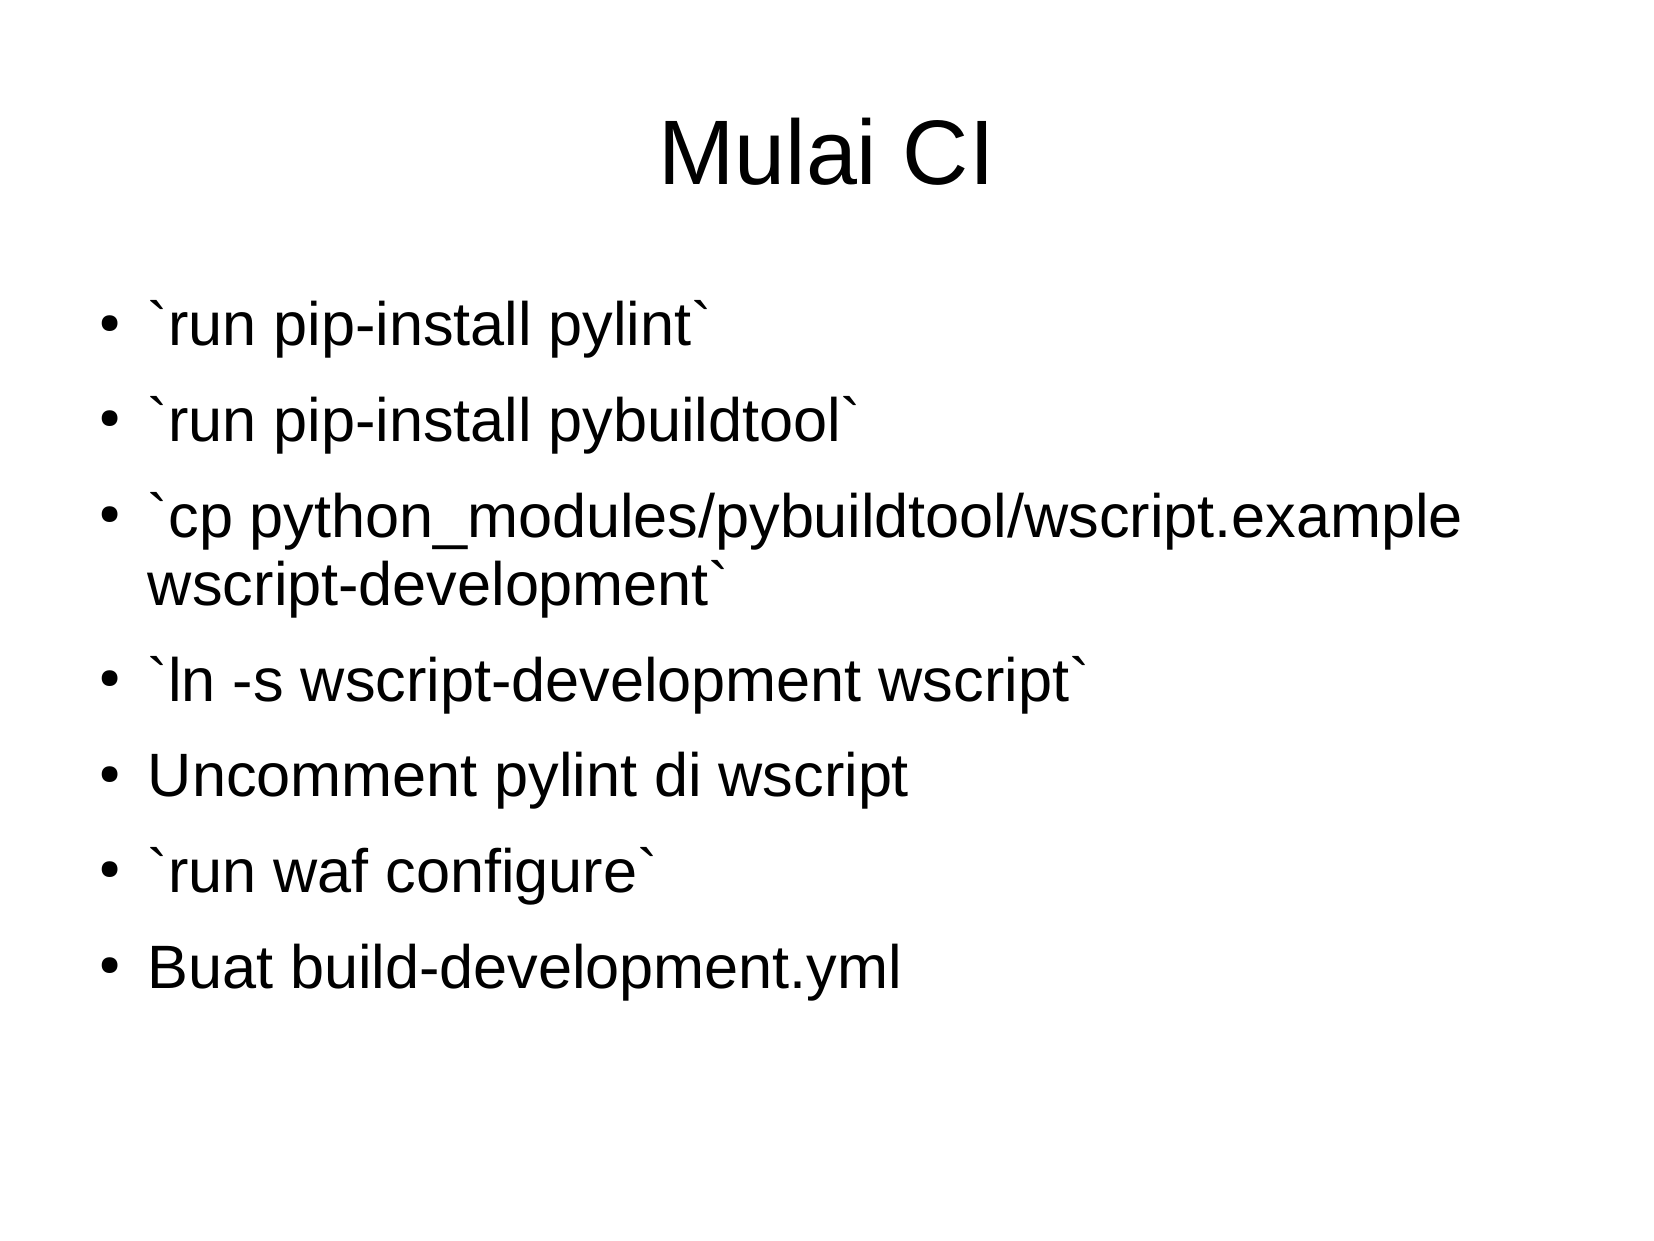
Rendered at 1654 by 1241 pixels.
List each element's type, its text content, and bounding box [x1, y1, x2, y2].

list `run pip-install pylint` `run pip-install pybuildtool` `cp python_modules/pybuildtool/wscript.example wscript-development` `ln -s wscript-development wscript` Uncomment pylint di wscript `run waf configure` Buat build-development.yml [82, 290, 1571, 1010]
title Mulai CI [82, 49, 1571, 257]
